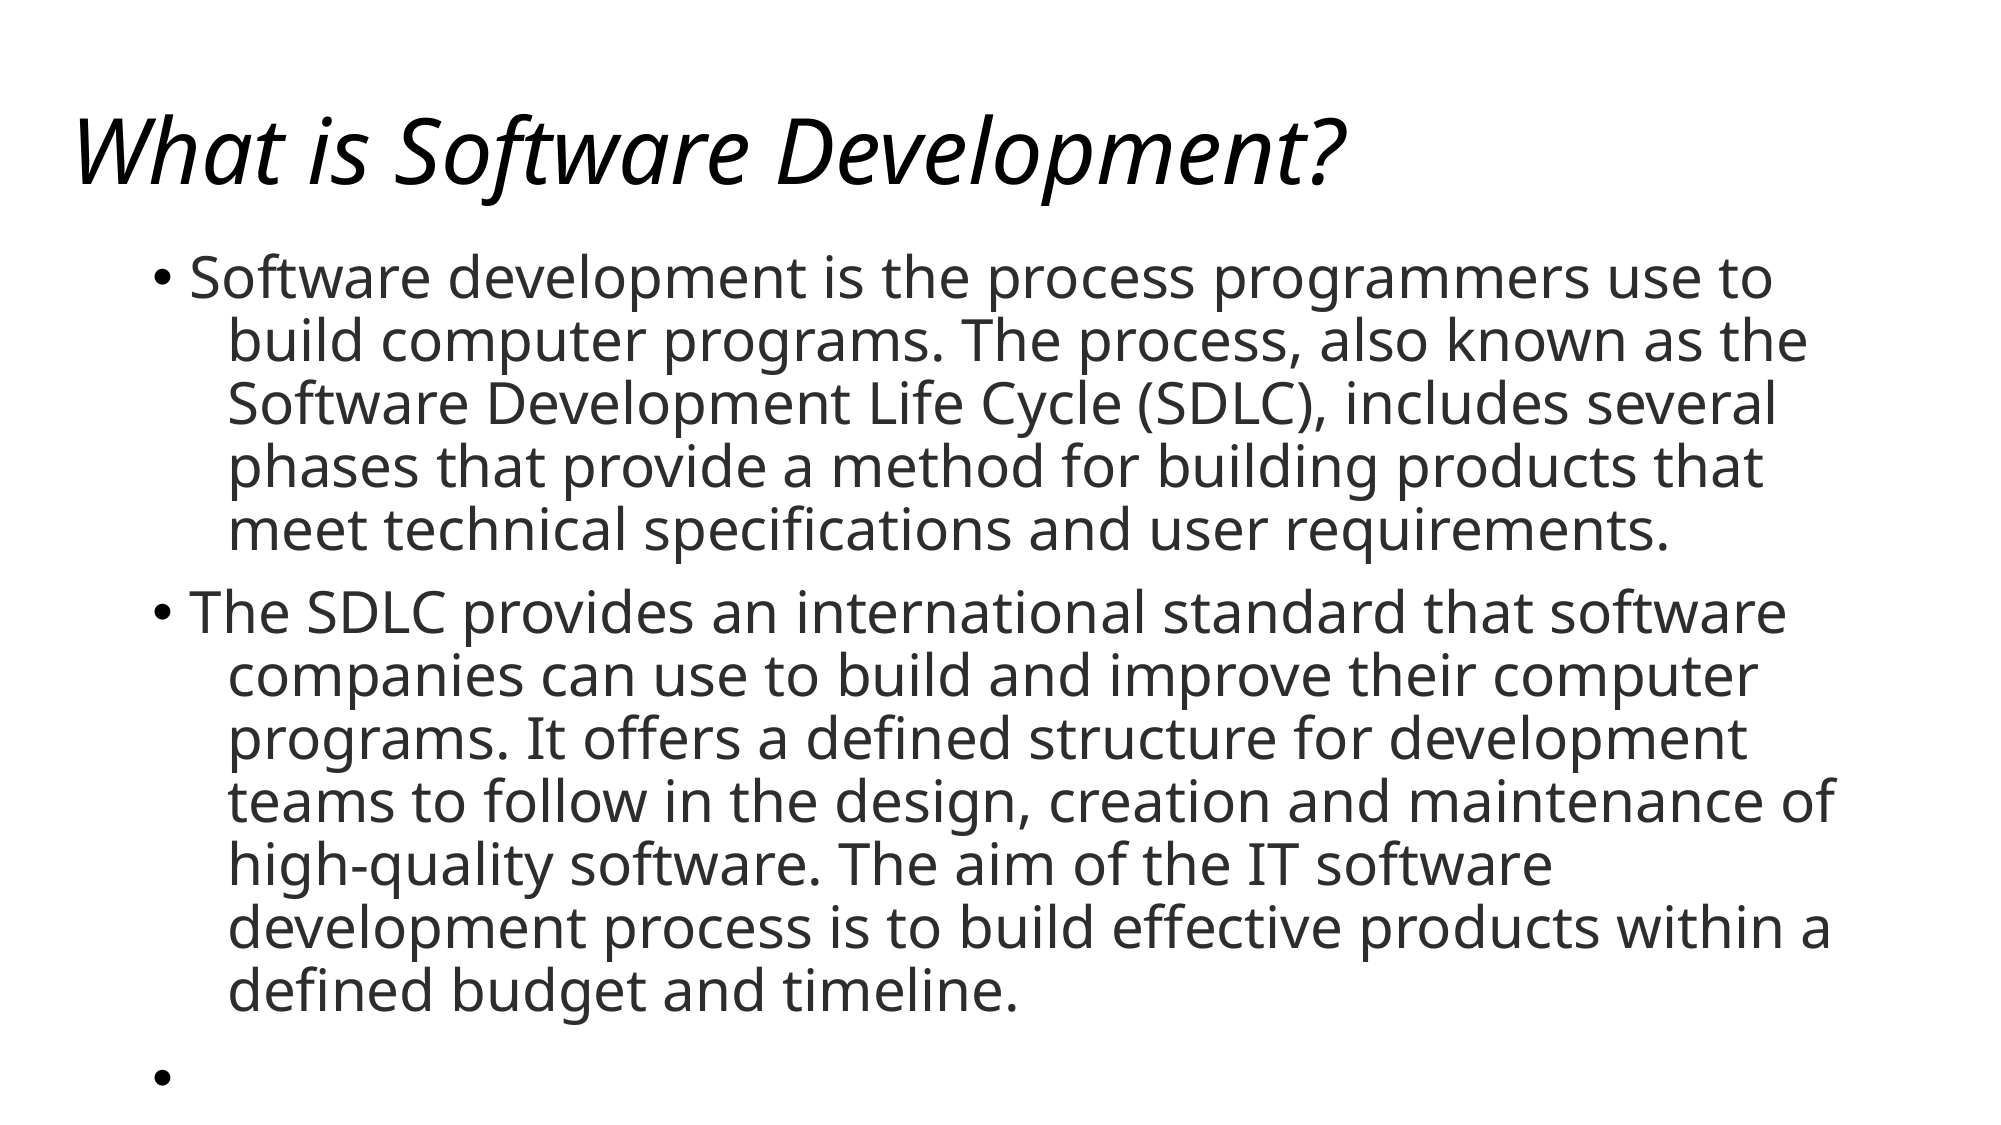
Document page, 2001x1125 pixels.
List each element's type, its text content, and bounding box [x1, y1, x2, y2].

title What is Software Development? [55, 45, 1781, 264]
list Software development is the process programmers use to build computer programs. The process, also known as the Software Development Life Cycle (SDLC), includes several phases that provide a method for building products that meet technical specifications and user requirements. The SDLC provides an international standard that software companies can use to build and improve their computer programs. It offers a defined structure for development teams to follow in the design, creation and maintenance of high-quality software. The aim of the IT software development process is to build effective products within a defined budget and timeline. [137, 241, 1863, 1125]
